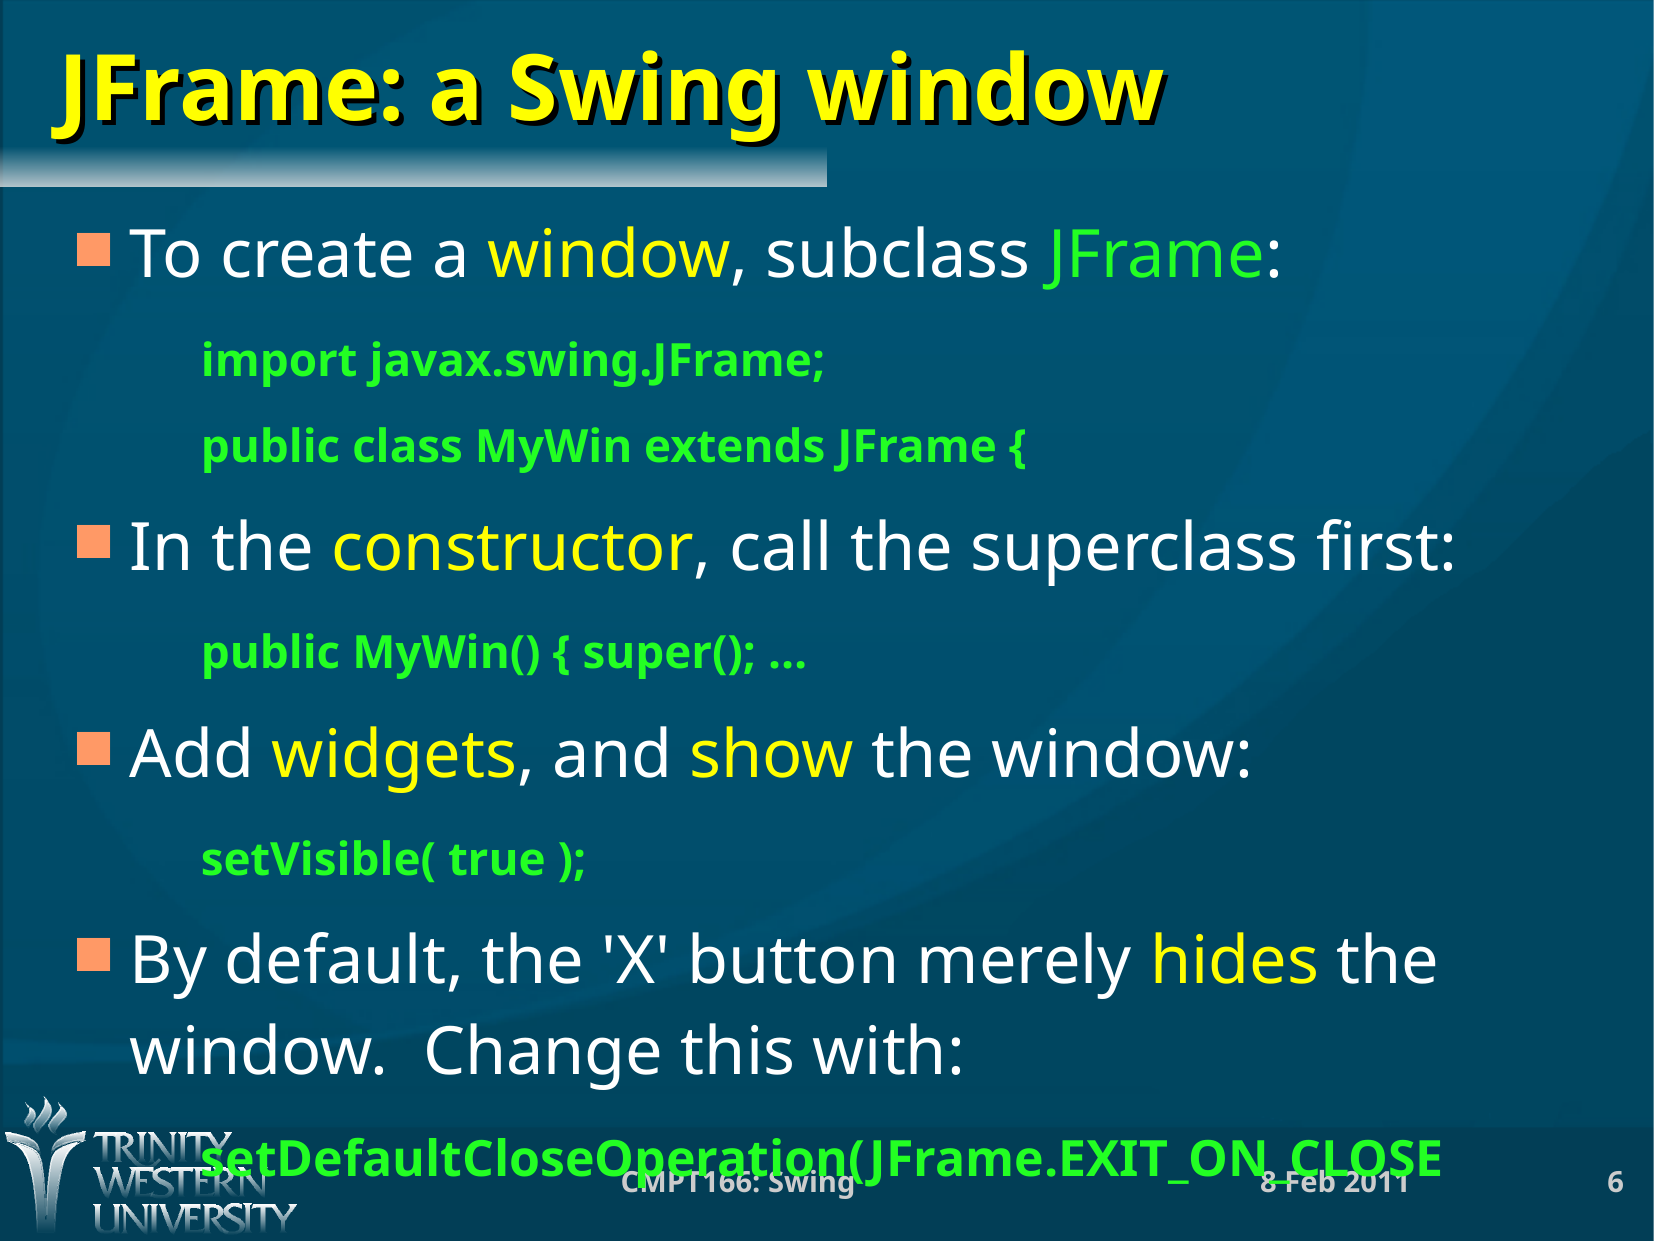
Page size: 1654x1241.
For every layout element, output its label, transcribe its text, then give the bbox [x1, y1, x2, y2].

title JFrame: a Swing window [59, 19, 1595, 148]
picture [38, 1227, 54, 1232]
list To create a window, subclass JFrame: import javax.swing.JFrame; public class MyWin extends JFrame { In the constructor, call the superclass first: public MyWin() { super(); … Add widgets, and show the window: setVisible( true ); By default, the 'X' button merely hides the window. Change this with: setDefaultCloseOperation(JFrame.EXIT_ON_CLOSE [59, 206, 1625, 1080]
